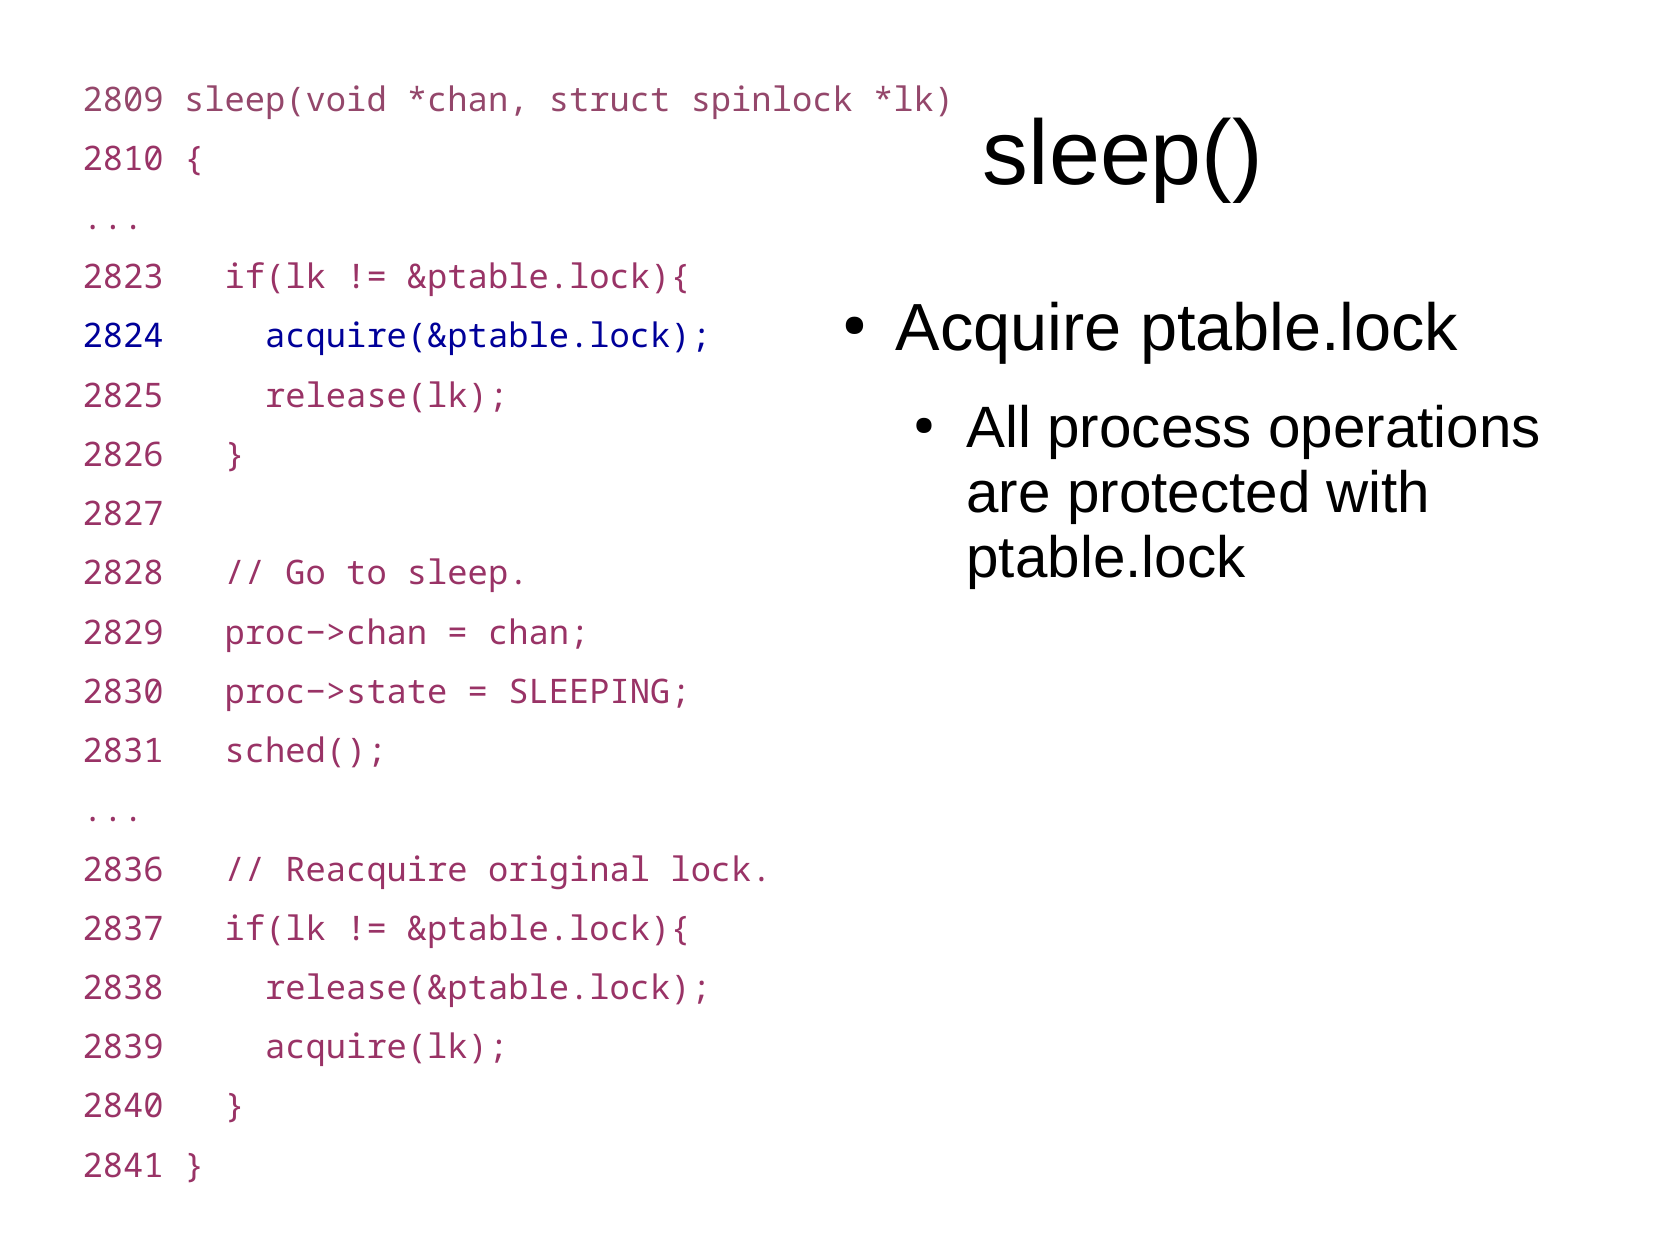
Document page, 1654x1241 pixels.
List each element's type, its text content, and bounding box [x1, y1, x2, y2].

list 2809 sleep(void *chan, struct spinlock *lk) 2810 { ... 2823 if(lk != &ptable.lock){ 2824 acquire(&ptable.lock); 2825 release(lk); 2826 } 2827 2828 // Go to sleep. 2829 proc−>chan = chan; 2830 proc−>state = SLEEPING; 2831 sched(); ... 2836 // Reacquire original lock. 2837 if(lk != &ptable.lock){ 2838 release(&ptable.lock); 2839 acquire(lk); 2840 } 2841 } [82, 75, 976, 1201]
list Acquire ptable.lock All process operations are protected with ptable.lock [825, 290, 1571, 1010]
title sleep() [675, 49, 1571, 257]
